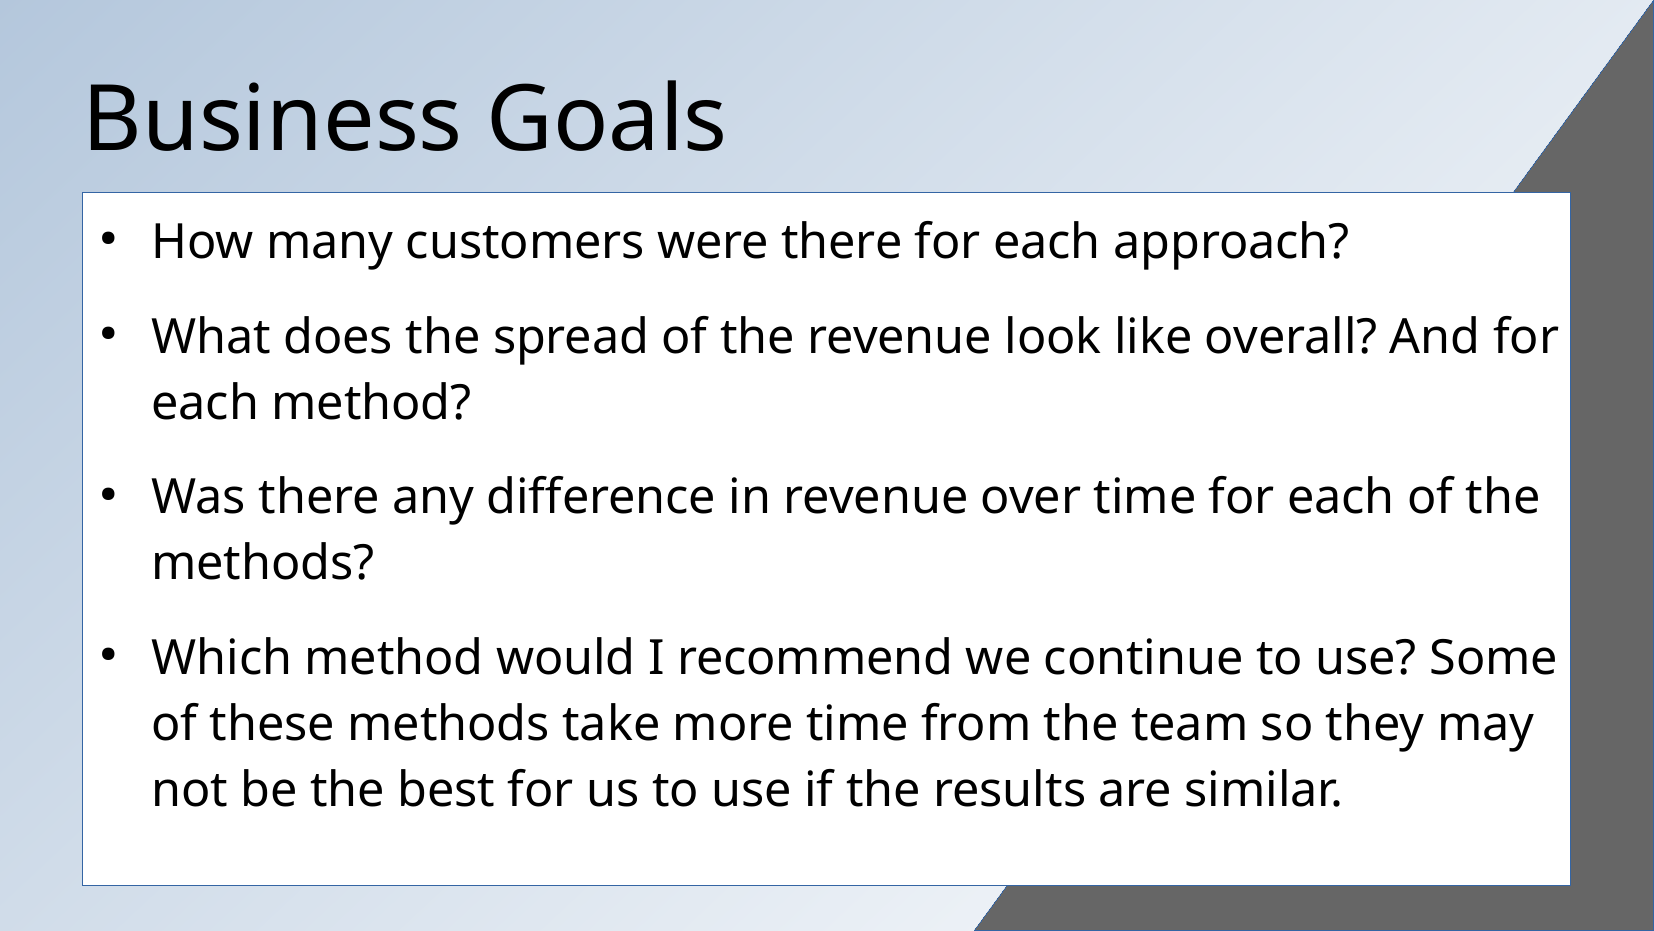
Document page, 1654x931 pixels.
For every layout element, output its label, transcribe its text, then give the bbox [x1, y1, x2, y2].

text_box [82, 0, 1654, 931]
title Business Goals [82, 37, 1571, 192]
list How many customers were there for each approach? What does the spread of the revenue look like overall? And for each method? Was there any difference in revenue over time for each of the methods? Which method would I recommend we continue to use? Some of these methods take more time from the team so they may not be the best for us to use if the results are similar. [82, 206, 1571, 886]
